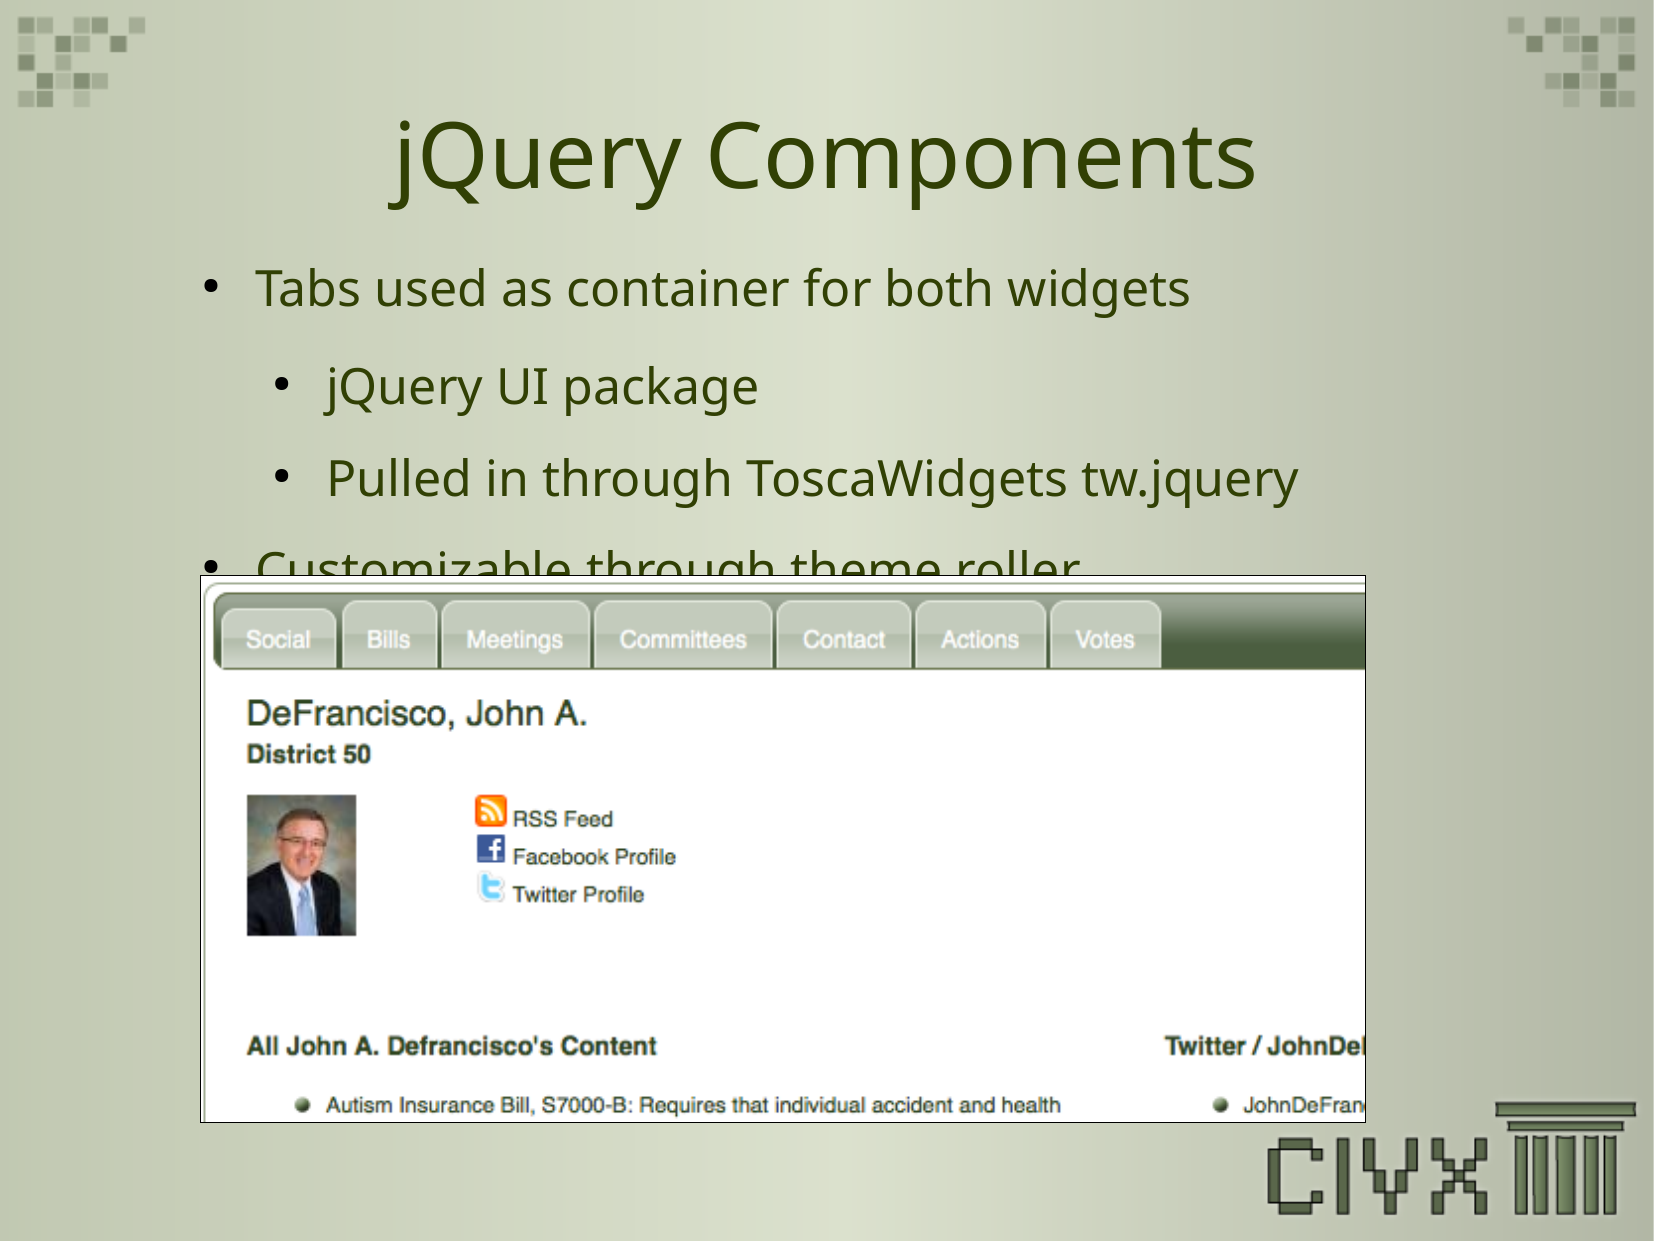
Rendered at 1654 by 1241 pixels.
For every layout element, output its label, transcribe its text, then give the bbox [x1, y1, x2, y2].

title jQuery Components [82, 49, 1571, 257]
picture [0, 0, 1654, 1241]
list Tabs used as container for both widgets jQuery UI package Pulled in through ToscaWidgets tw.jquery Customizable through theme roller [184, 252, 1576, 1035]
